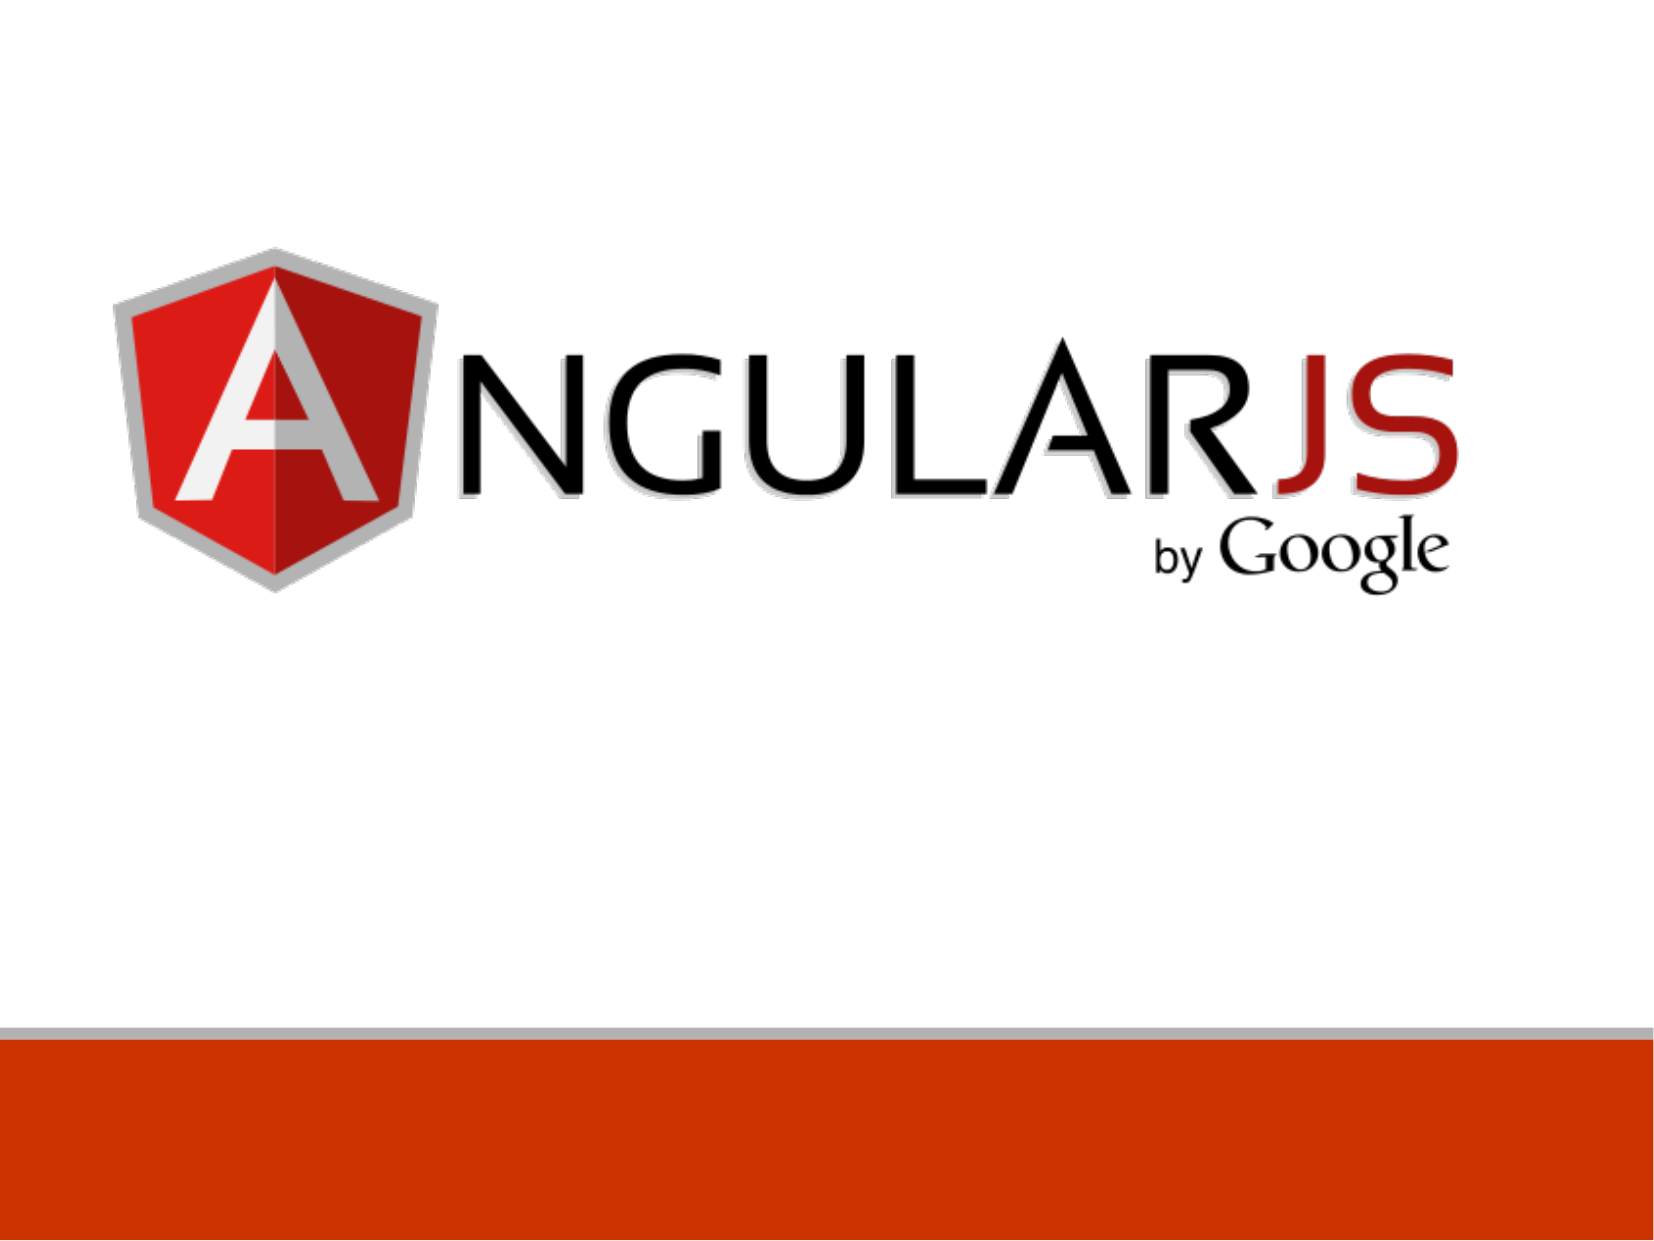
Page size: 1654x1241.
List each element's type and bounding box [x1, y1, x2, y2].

picture [106, 240, 1465, 603]
text_box [0, 1027, 1654, 1241]
